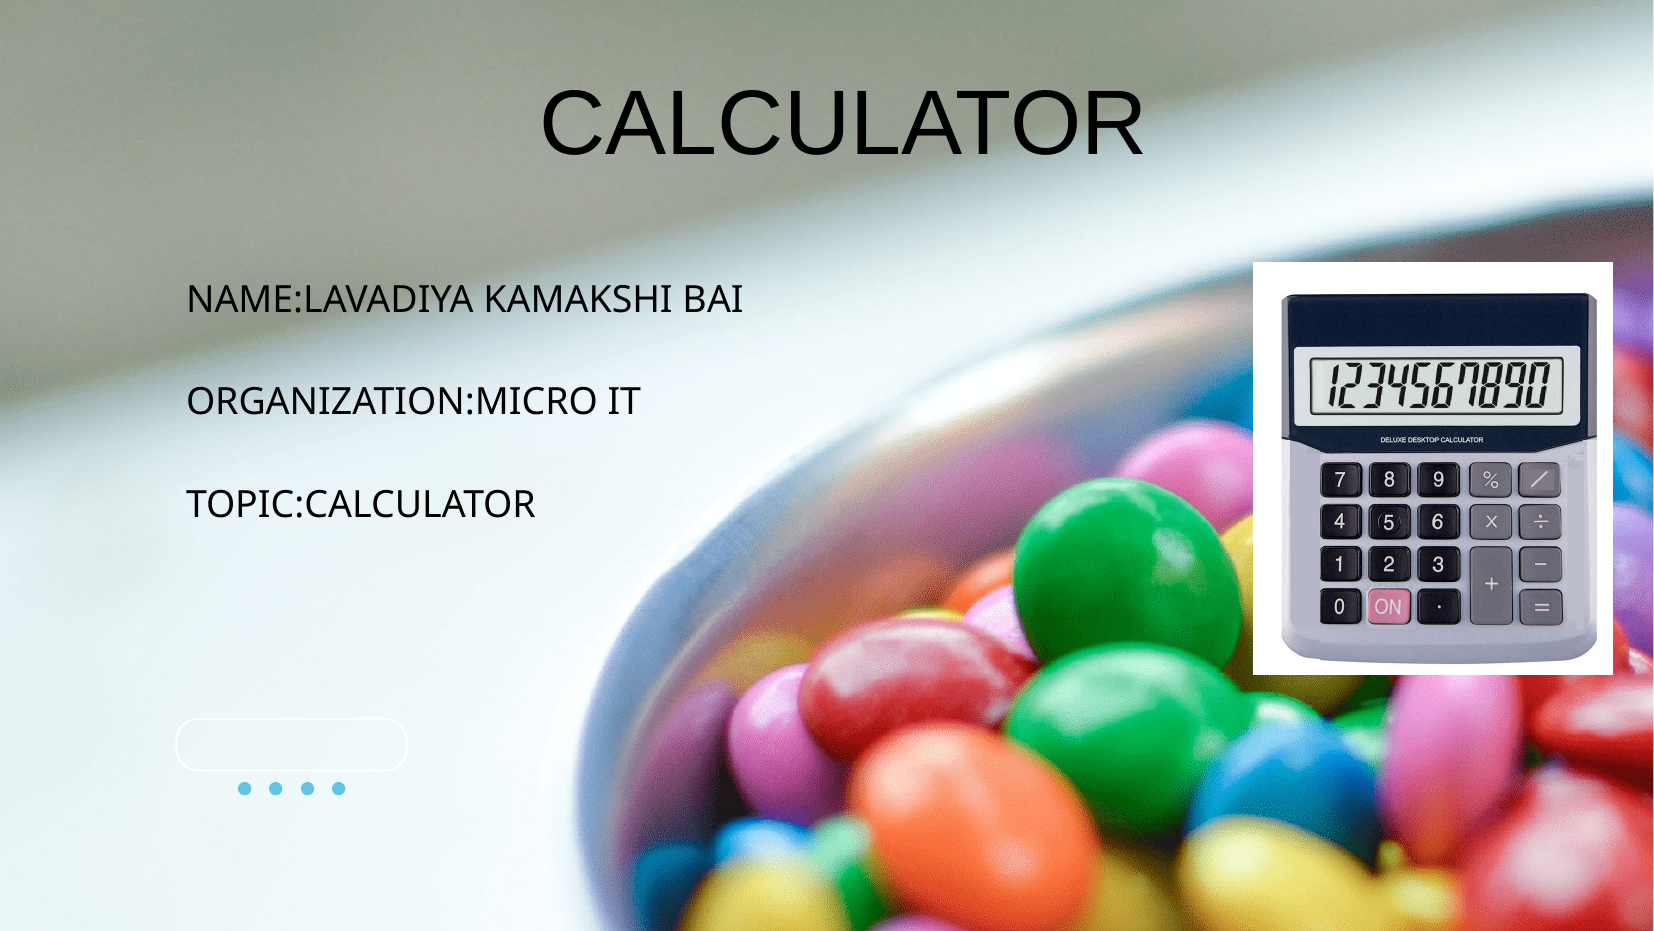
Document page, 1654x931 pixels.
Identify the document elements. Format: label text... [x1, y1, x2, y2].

text_box [269, 782, 283, 796]
text_box [238, 782, 252, 796]
title CALCULATOR [525, 19, 1163, 226]
text_box NAME:LAVADIYA KAMAKSHI BAI ORGANIZATION:MICRO IT TOPIC:CALCULATOR [135, 265, 863, 536]
text_box [332, 782, 346, 796]
text_box [301, 782, 315, 796]
picture [0, 0, 1654, 931]
